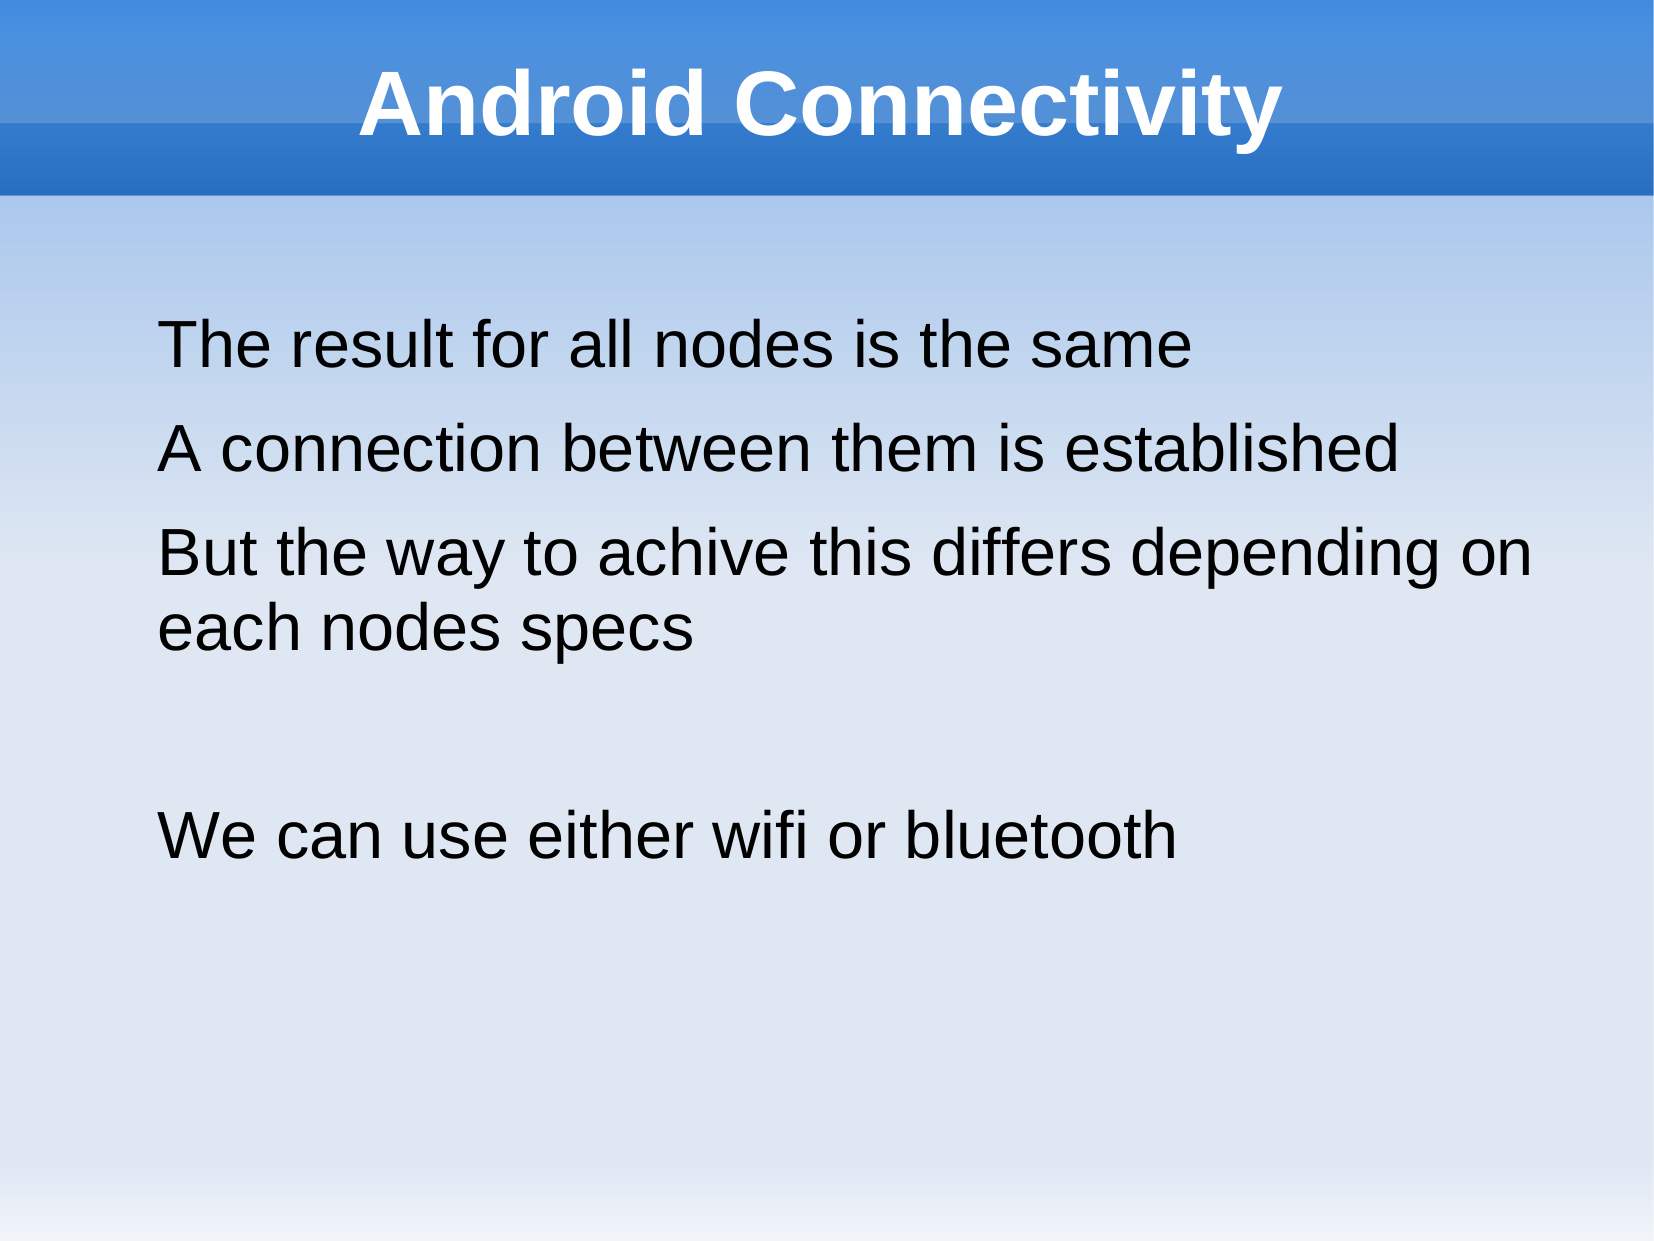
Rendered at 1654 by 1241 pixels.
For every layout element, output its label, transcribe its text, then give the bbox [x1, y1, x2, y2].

picture [0, 0, 1654, 1241]
list The result for all nodes is the same A connection between them is established But the way to achive this differs depending on each nodes specs We can use either wifi or bluetooth [86, 306, 1576, 1126]
title Android Connectivity [76, 0, 1565, 208]
